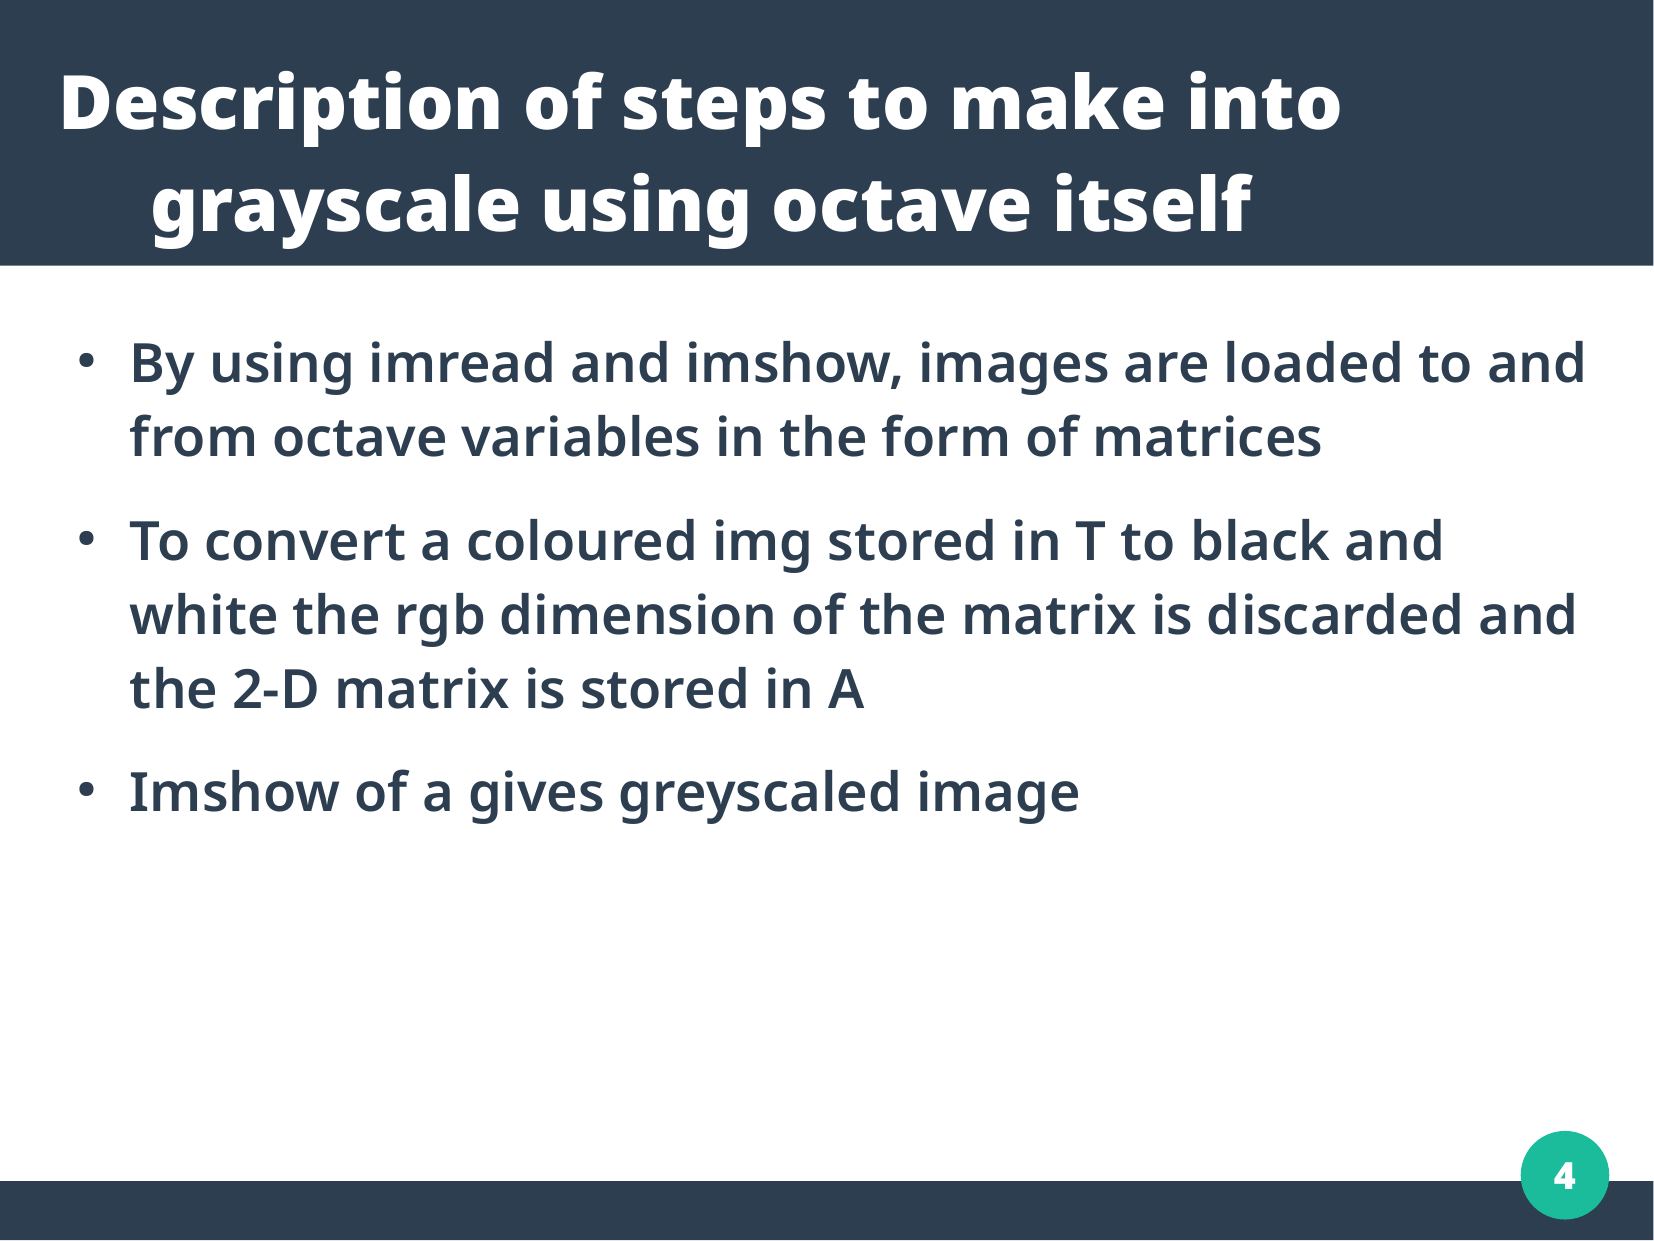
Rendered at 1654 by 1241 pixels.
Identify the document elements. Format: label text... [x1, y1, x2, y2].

list By using imread and imshow, images are loaded to and from octave variables in the form of matrices To convert a coloured img stored in T to black and white the rgb dimension of the matrix is discarded and the 2-D matrix is stored in A Imshow of a gives greyscaled image [59, 324, 1595, 1152]
title Description of steps to make into grayscale using octave itself [59, 49, 1595, 207]
